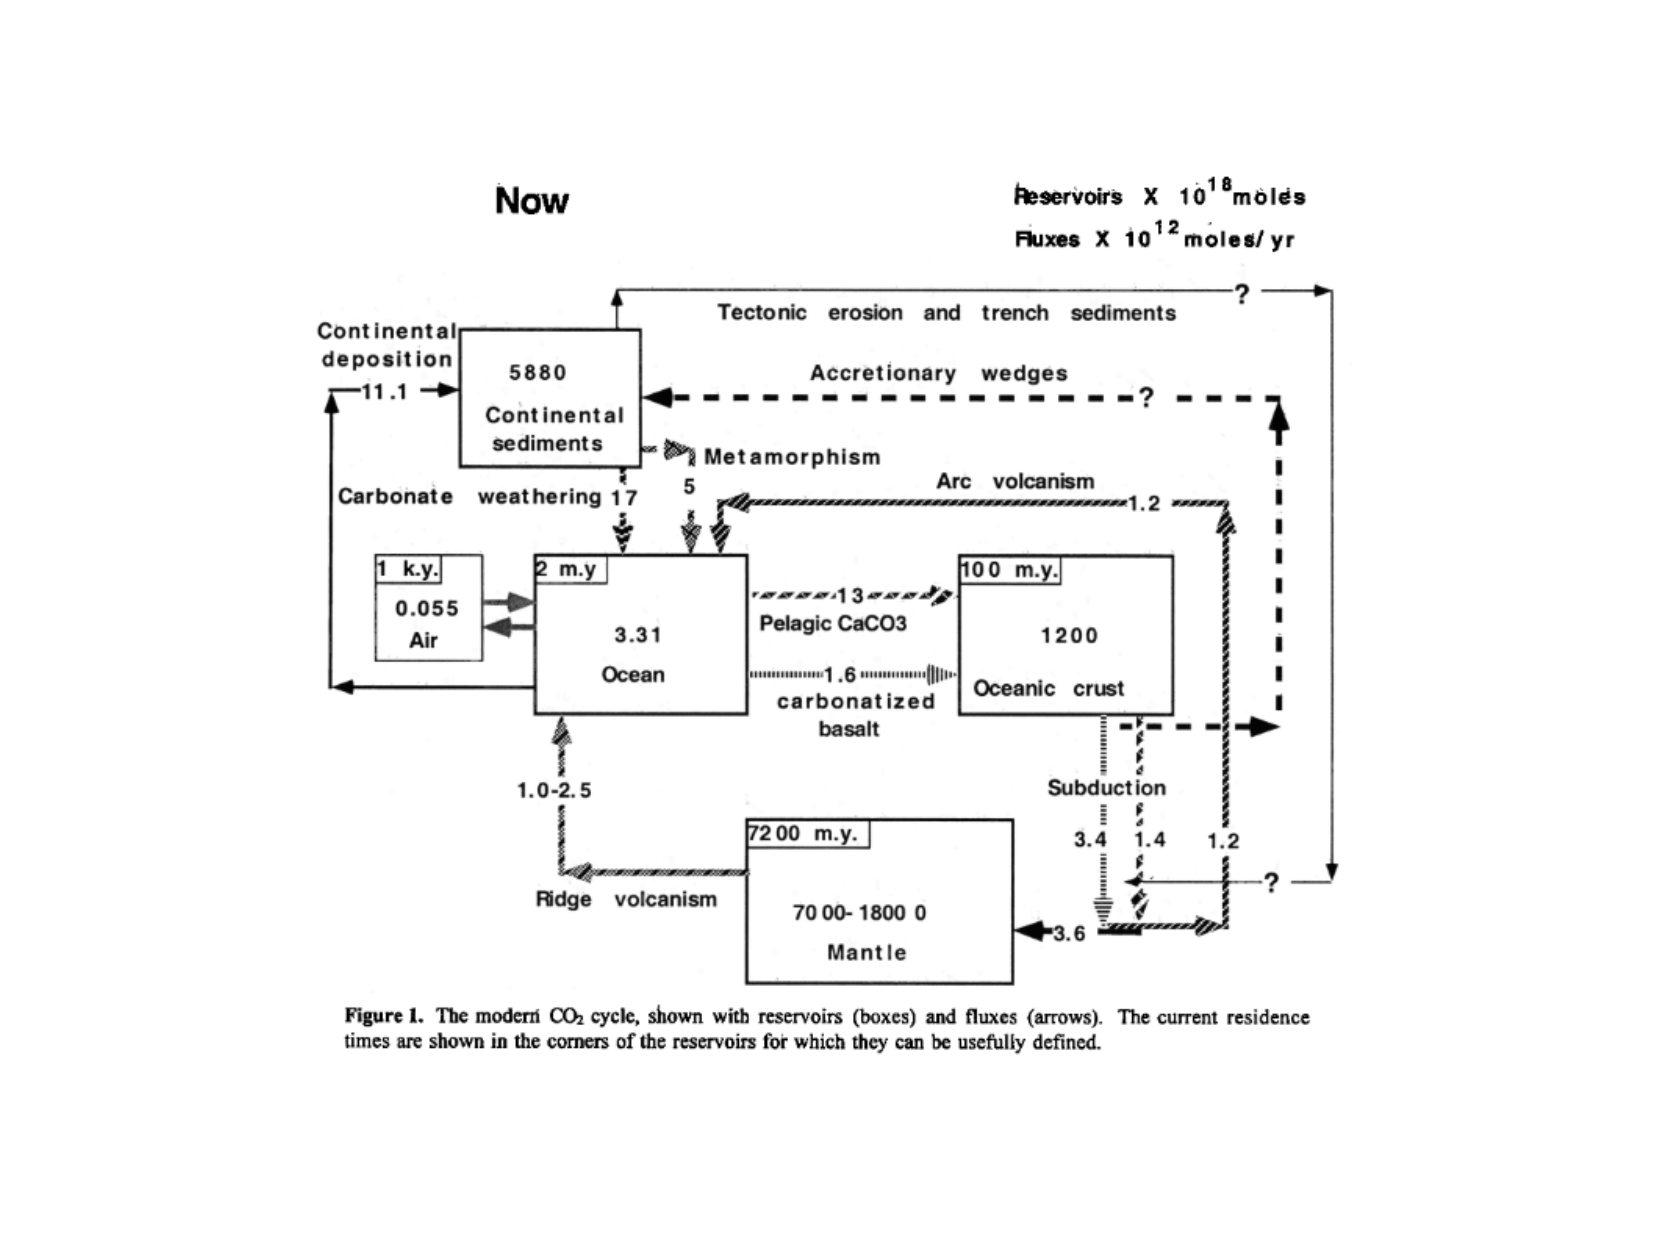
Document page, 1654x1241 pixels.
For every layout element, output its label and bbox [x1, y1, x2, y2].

picture [261, 163, 1412, 1086]
